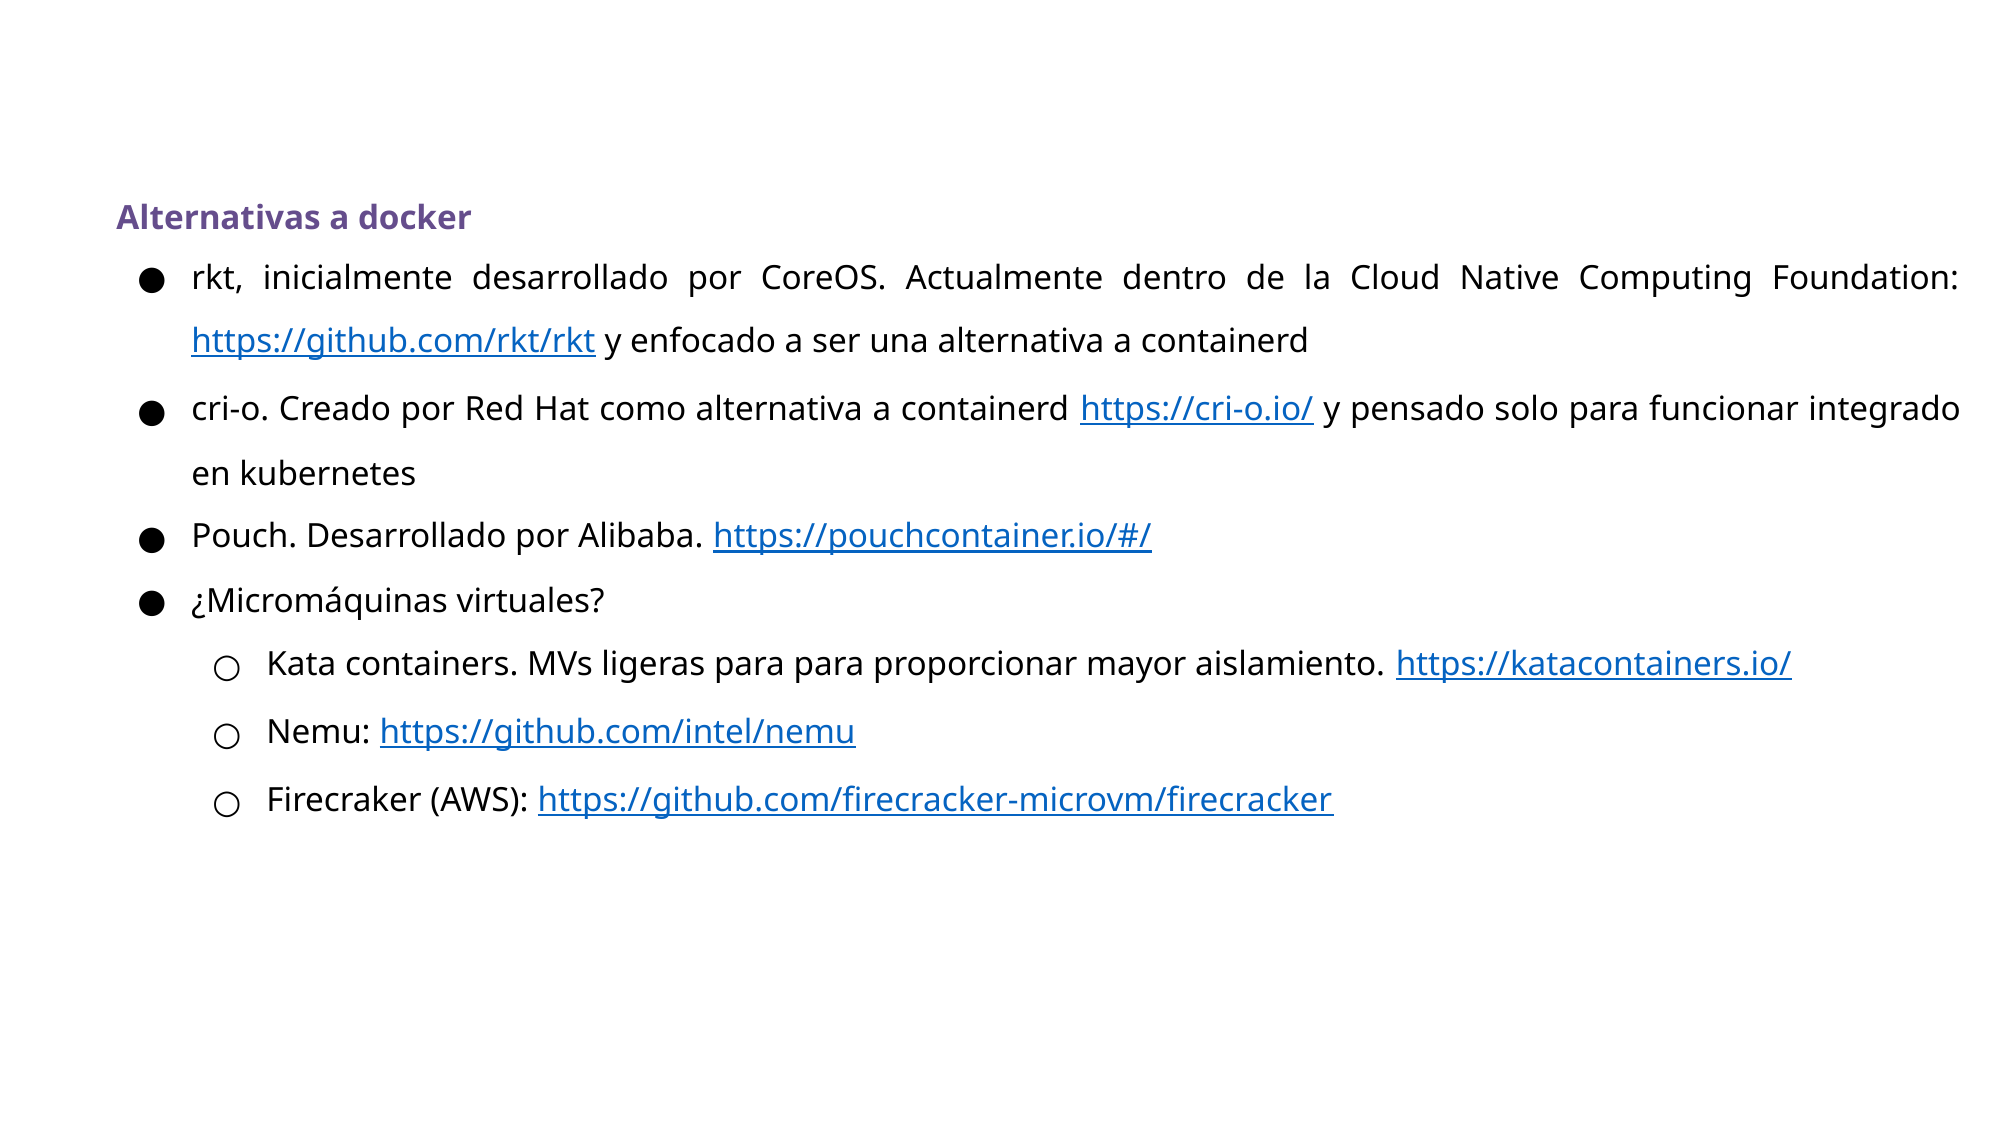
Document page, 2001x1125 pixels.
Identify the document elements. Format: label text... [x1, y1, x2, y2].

text_box Alternativas a docker rkt, inicialmente desarrollado por CoreOS. Actualmente dentro de la Cloud Native Computing Foundation: https://github.com/rkt/rkt y enfocado a ser una alternativa a containerd cri-o. Creado por Red Hat como alternativa a containerd https://cri-o.io/ y pensado solo para funcionar integrado en kubernetes Pouch. Desarrollado por Alibaba. https://pouchcontainer.io/#/ ¿Micromáquinas virtuales? Kata containers. MVs ligeras para para proporcionar mayor aislamiento. https://katacontainers.io/ Nemu: https://github.com/intel/nemu Firecraker (AWS): https://github.com/firecracker-microvm/firecracker [101, 169, 1977, 382]
